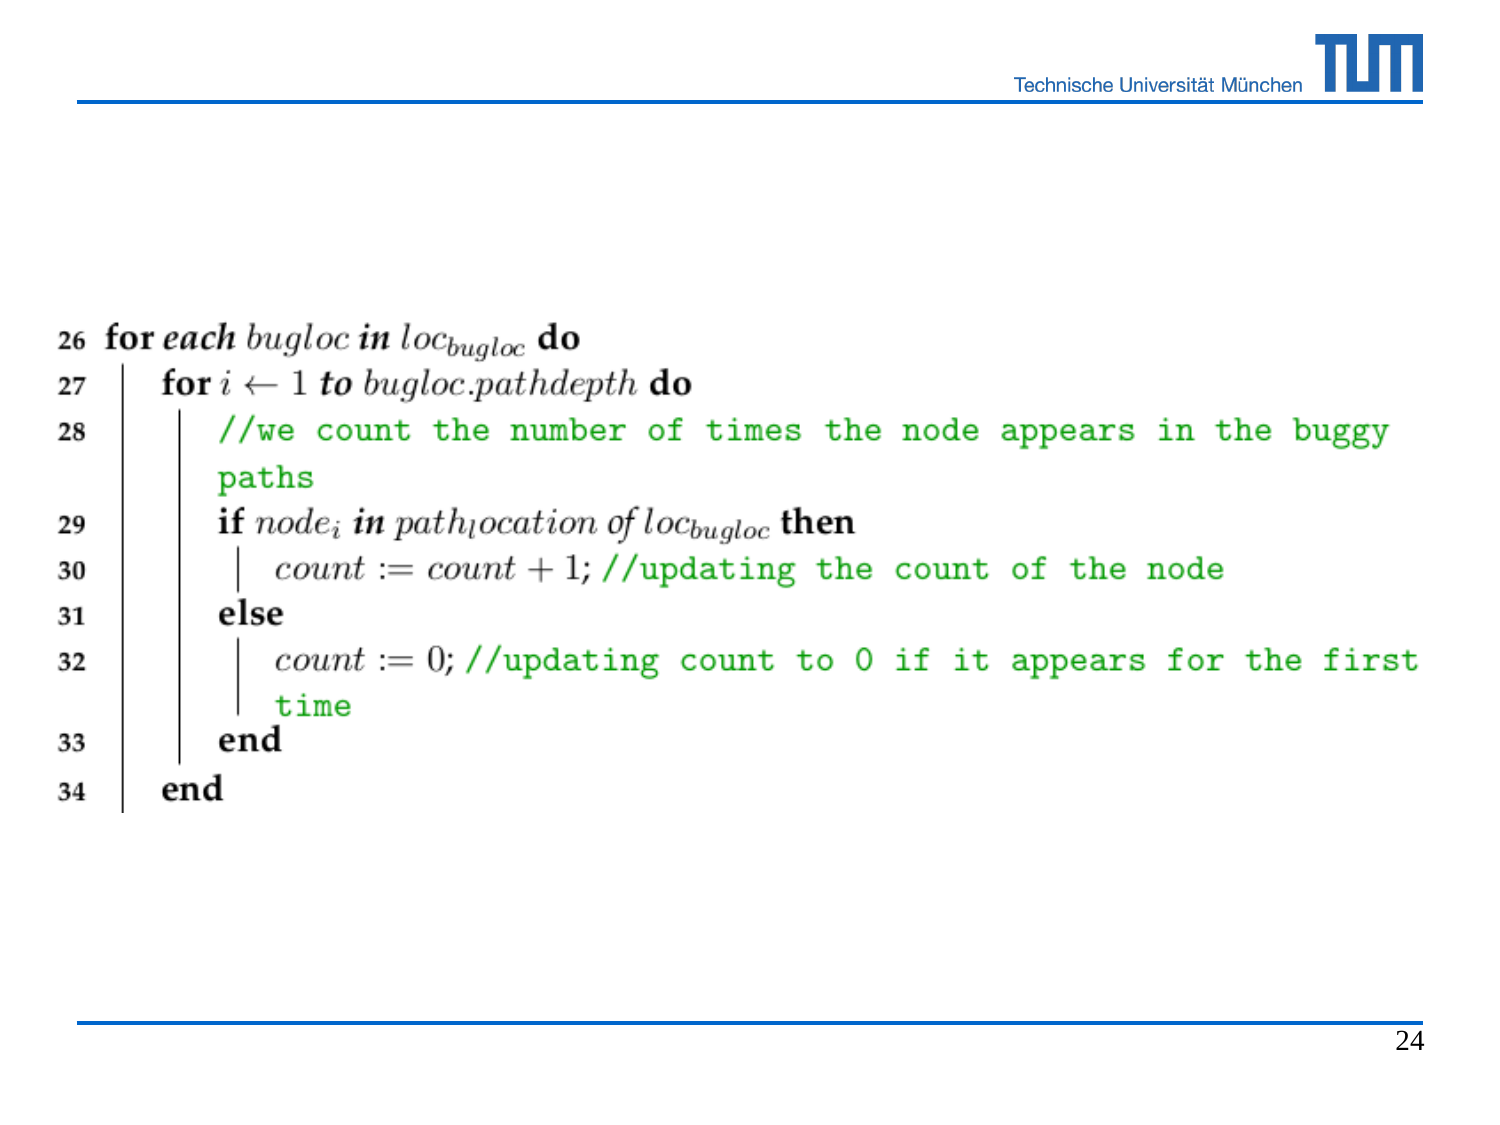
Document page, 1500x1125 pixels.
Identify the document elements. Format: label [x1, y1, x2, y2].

picture [1014, 34, 1423, 92]
picture [30, 316, 1500, 813]
